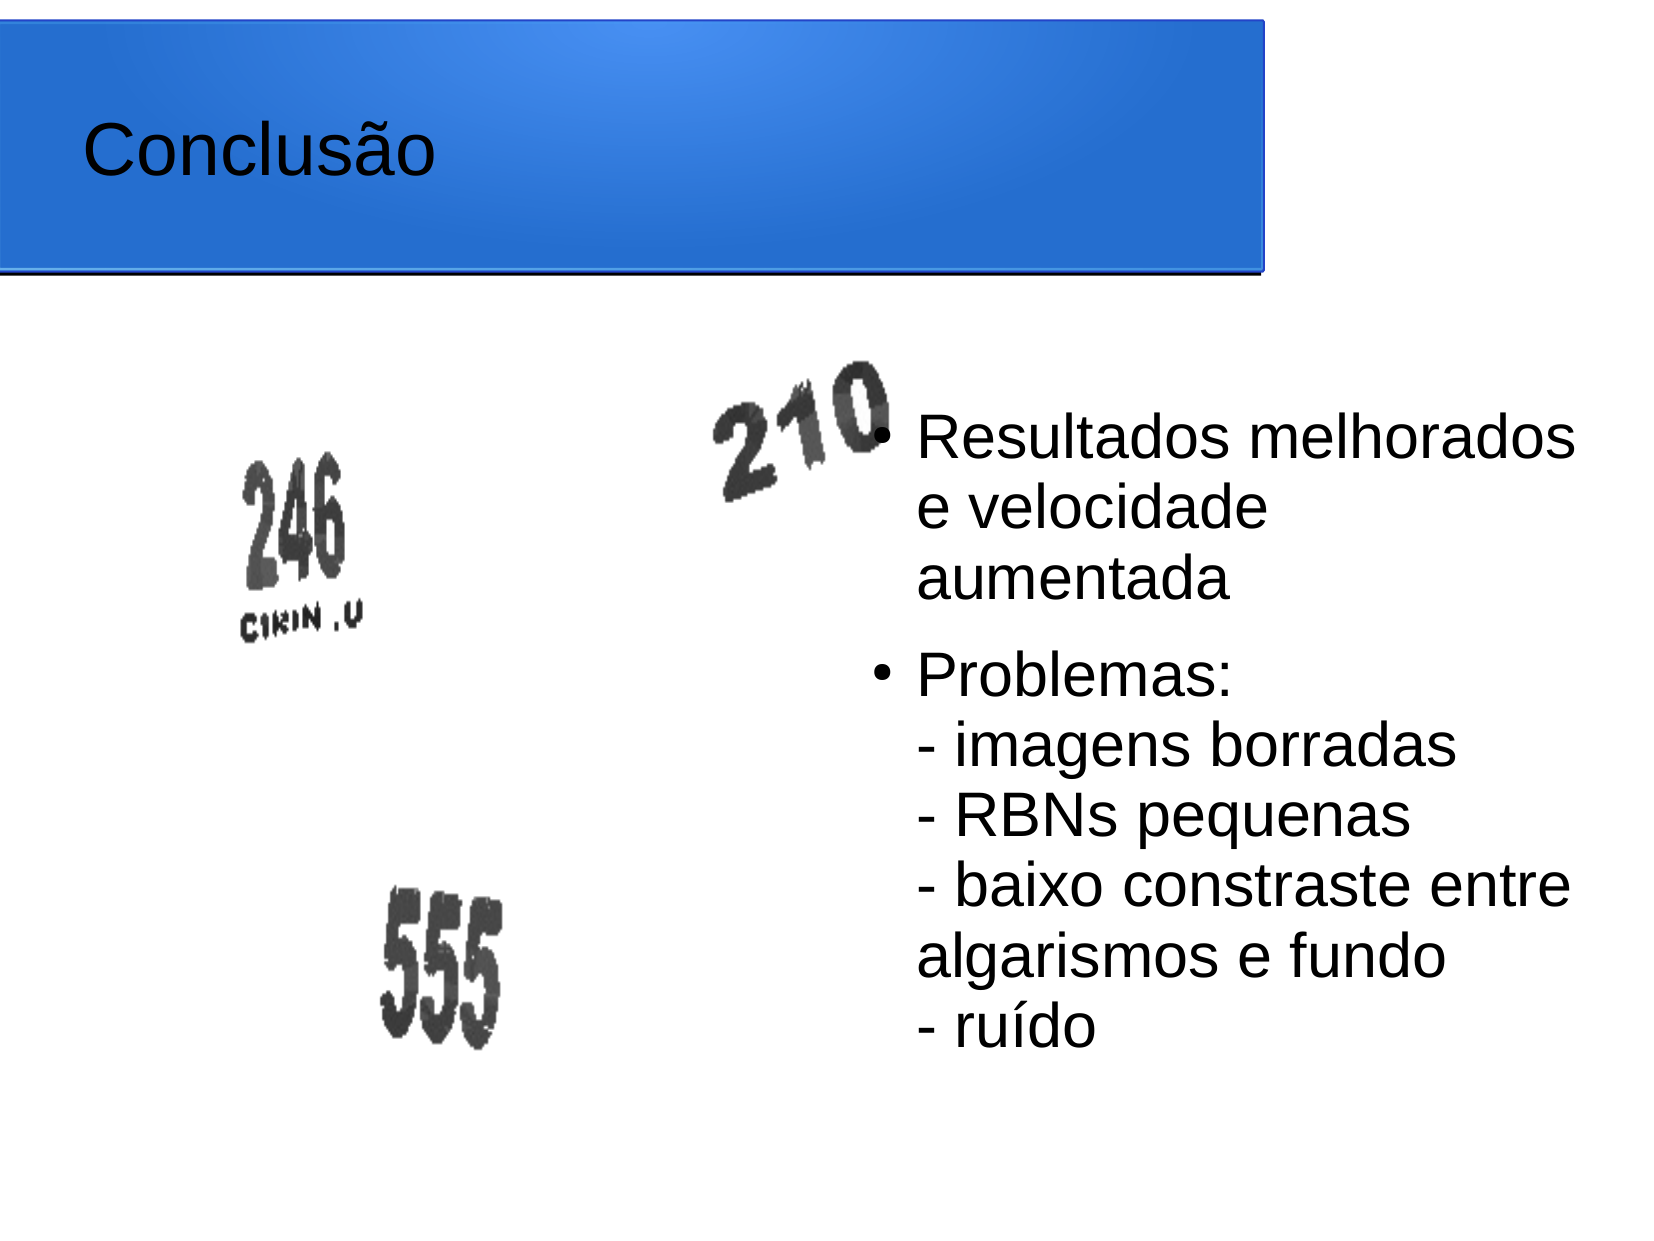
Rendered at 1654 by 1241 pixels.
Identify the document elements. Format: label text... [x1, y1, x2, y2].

title Conclusão [82, 47, 1235, 58]
list Resultados melhorados e velocidade aumentada Problemas: - imagens borradas - RBNs pequenas - baixo constraste entre algarismos e fundo - ruído [856, 401, 1583, 1121]
picture [0, 58, 1276, 1229]
